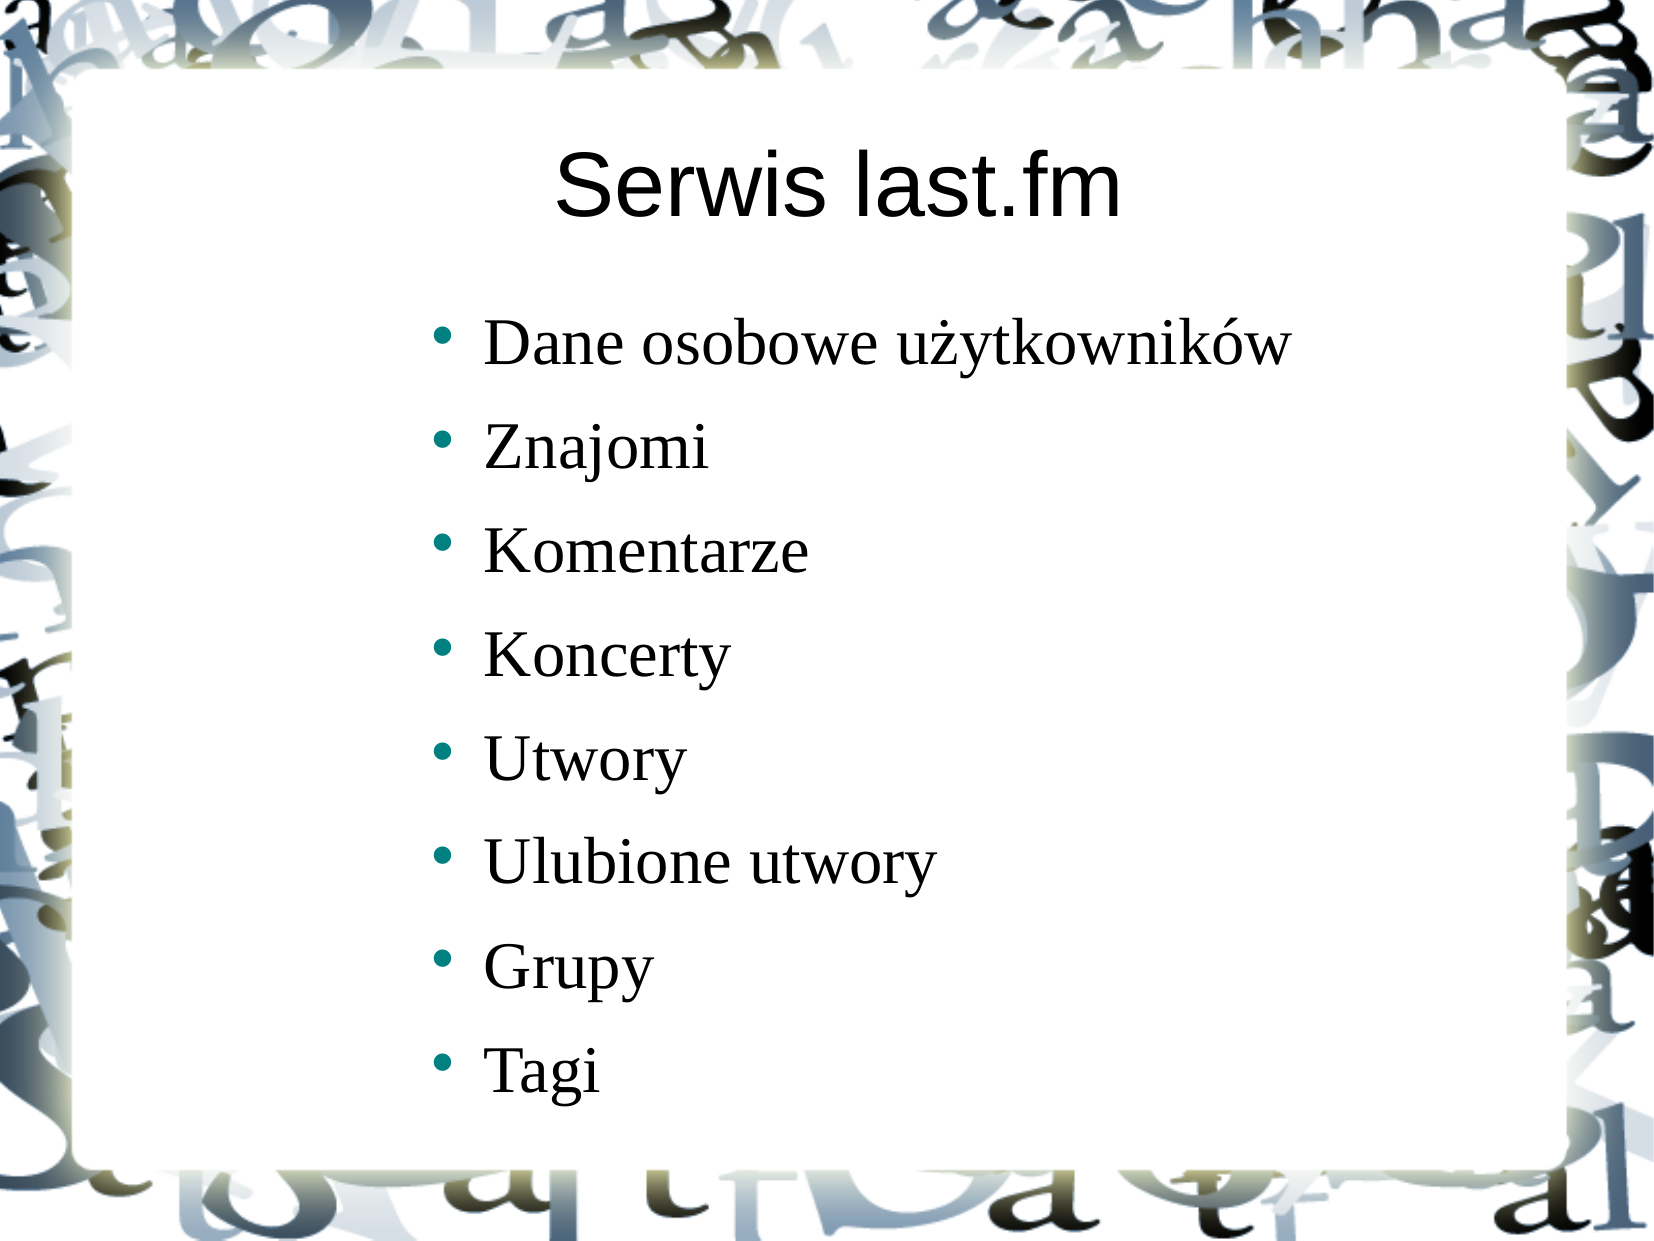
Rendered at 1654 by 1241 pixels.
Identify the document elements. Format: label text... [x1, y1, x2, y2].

picture [0, 0, 1654, 1241]
list Dane osobowe użytkowników Znajomi Komentarze Koncerty Utwory Ulubione utwory Grupy Tagi [414, 300, 1654, 1108]
title Serwis last.fm [82, 86, 1571, 279]
